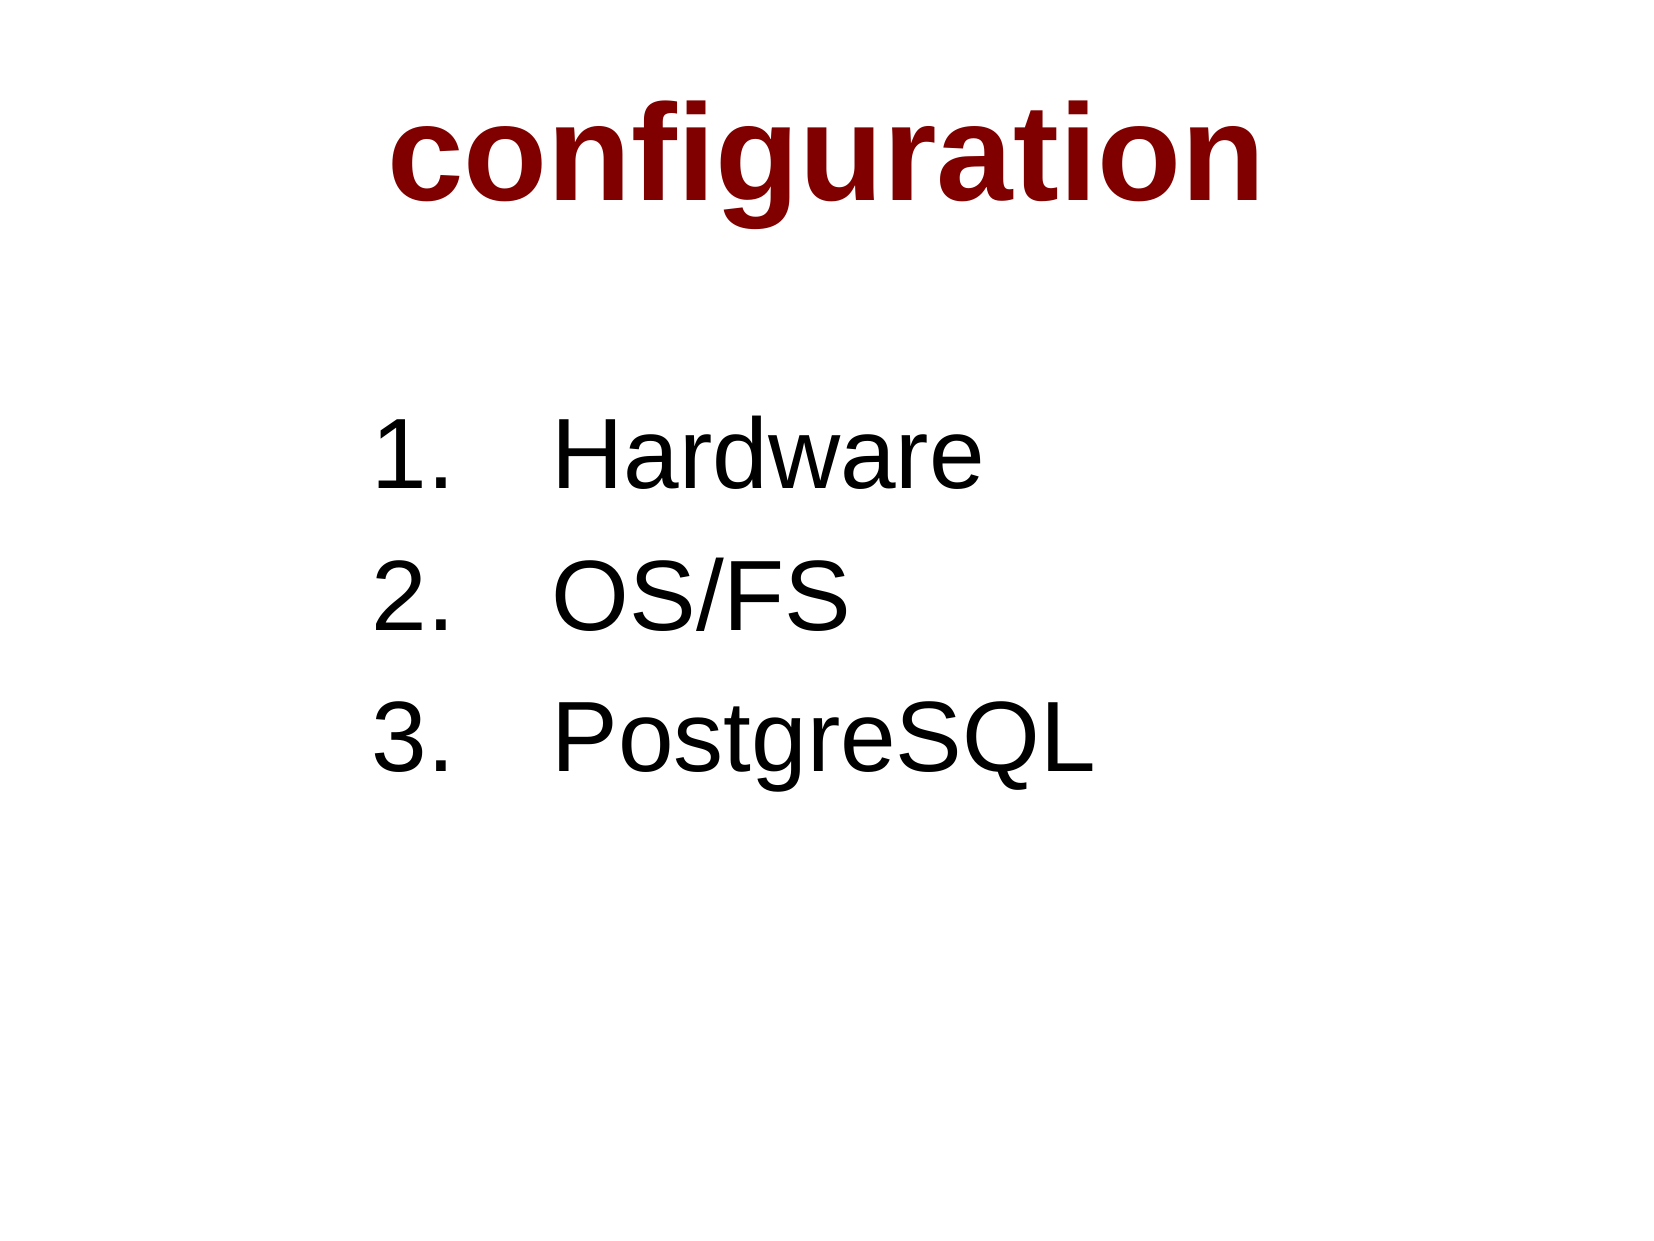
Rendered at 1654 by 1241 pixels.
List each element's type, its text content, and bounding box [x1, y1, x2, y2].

title configuration [82, 49, 1571, 257]
list Hardware OS/FS PostgreSQL [353, 398, 1571, 1010]
